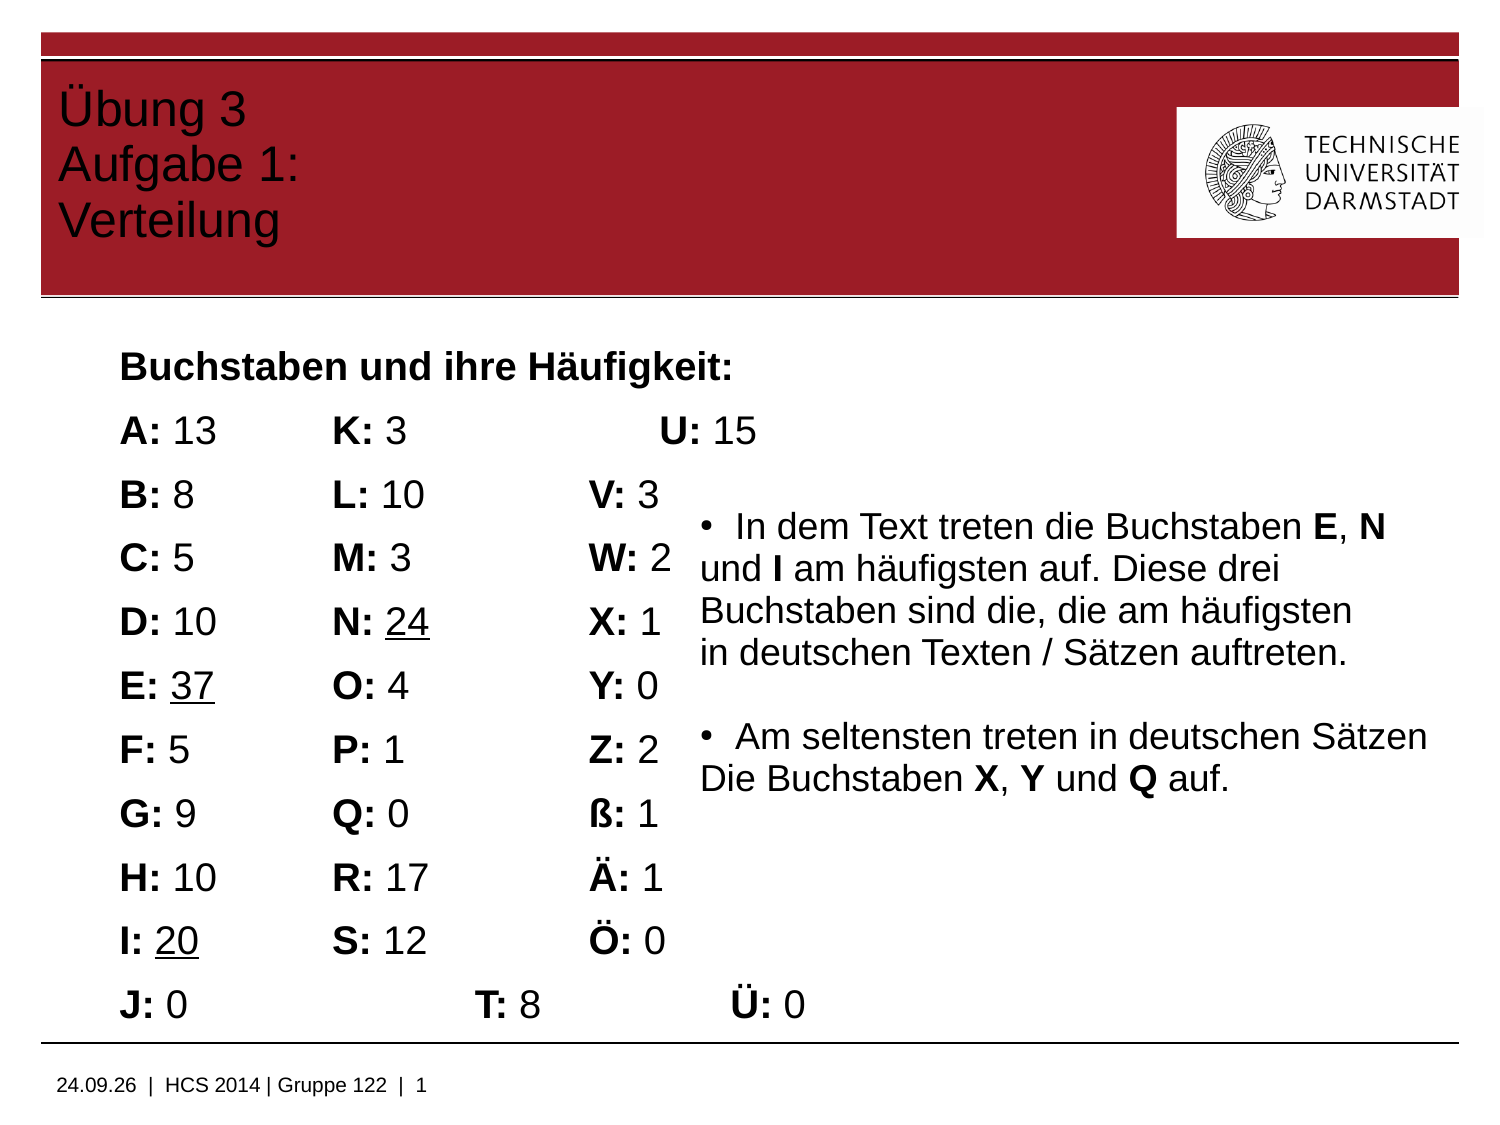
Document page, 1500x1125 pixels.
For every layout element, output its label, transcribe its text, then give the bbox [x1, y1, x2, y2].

title Übung 3 Aufgabe 1: Verteilung [59, 80, 1149, 249]
picture [1176, 107, 1484, 238]
text_box In dem Text treten die Buchstaben E, N und I am häufigsten auf. Diese drei Buchstaben sind die, die am häufigsten in deutschen Texten / Sätzen auftreten. Am seltensten treten in deutschen Sätzen Die Buchstaben X, Y und Q auf. [685, 498, 1444, 969]
list Buchstaben und ihre Häufigkeit: A: 13 K: 3 U: 15 B: 8 L: 10 V: 3 C: 5 M: 3 W: 2 D: 10 N: 24 X: 1 E: 37 O: 4 Y: 0 F: 5 P: 1 Z: 2 G: 9 Q: 0 ß: 1 H: 10 R: 17 Ä: 1 I: 20 S: 12 Ö: 0 J: 0 T: 8 Ü: 0 [51, 330, 863, 1028]
